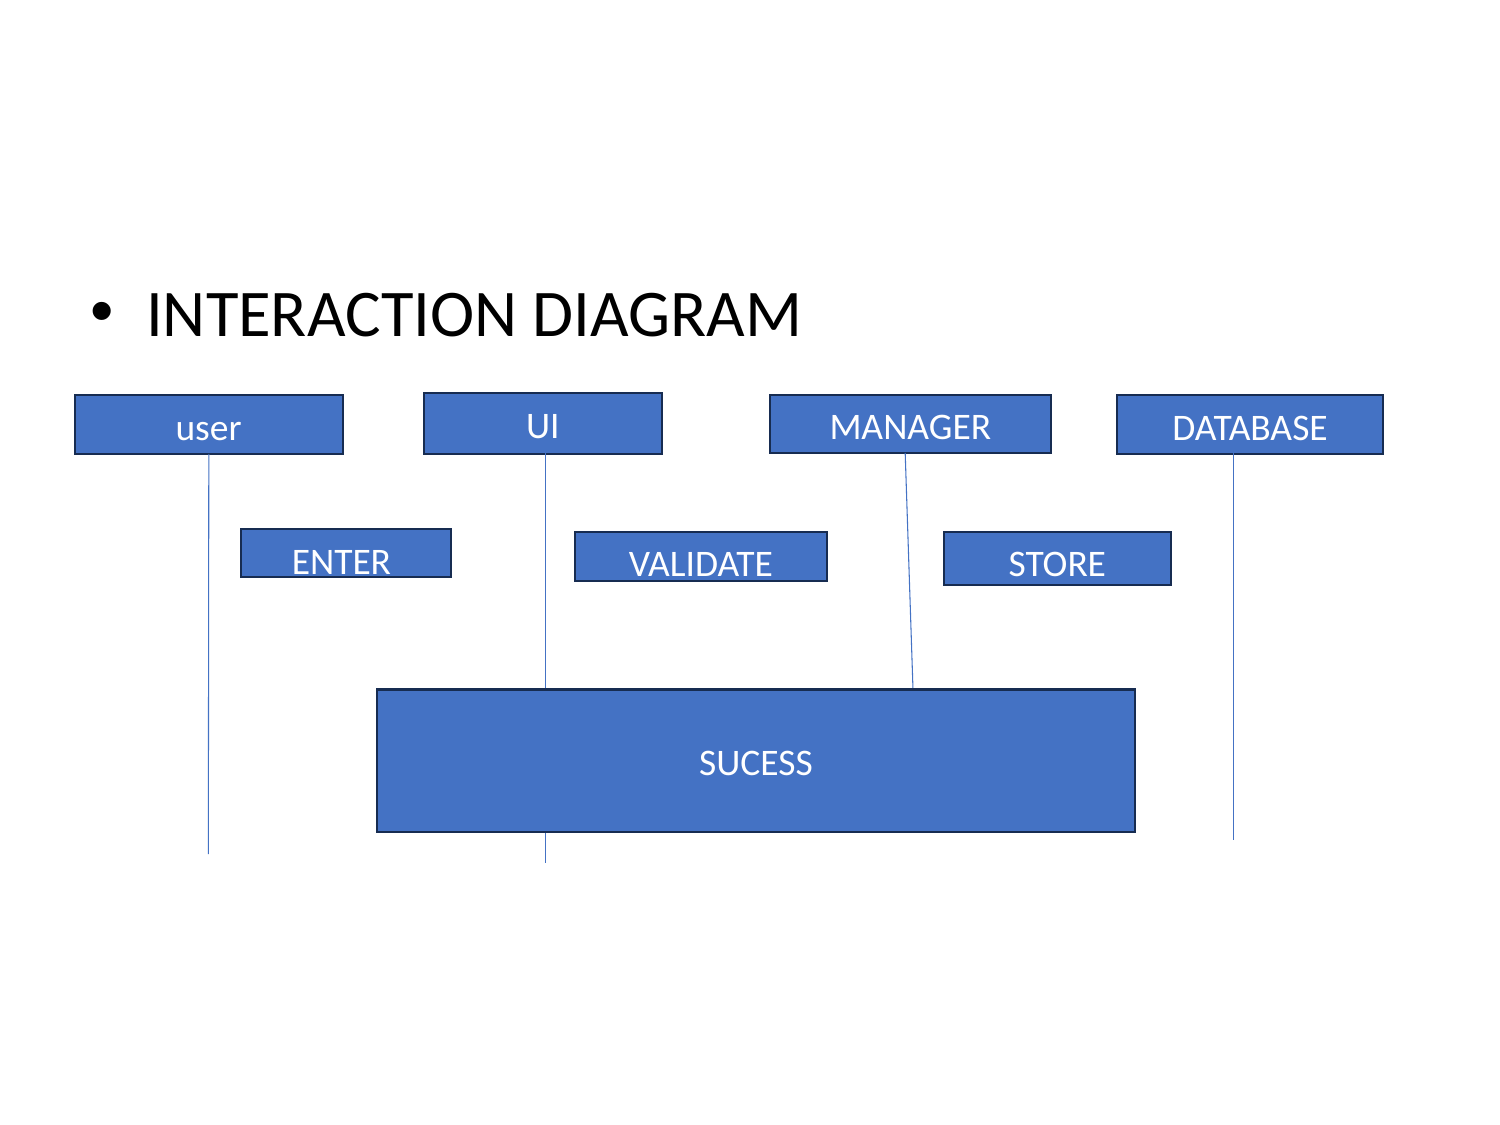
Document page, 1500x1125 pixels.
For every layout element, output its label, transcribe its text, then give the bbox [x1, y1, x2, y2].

text_box ENTER [241, 529, 451, 577]
text_box DATABASE [1117, 395, 1383, 454]
text_box UI [424, 393, 662, 454]
list INTERACTION DIAGRAM [75, 262, 1426, 1005]
text_box VALIDATE [575, 532, 827, 581]
text_box SUCESS [377, 690, 1135, 832]
text_box STORE [944, 532, 1171, 585]
text_box MANAGER [770, 395, 1051, 453]
text_box user [75, 395, 343, 454]
